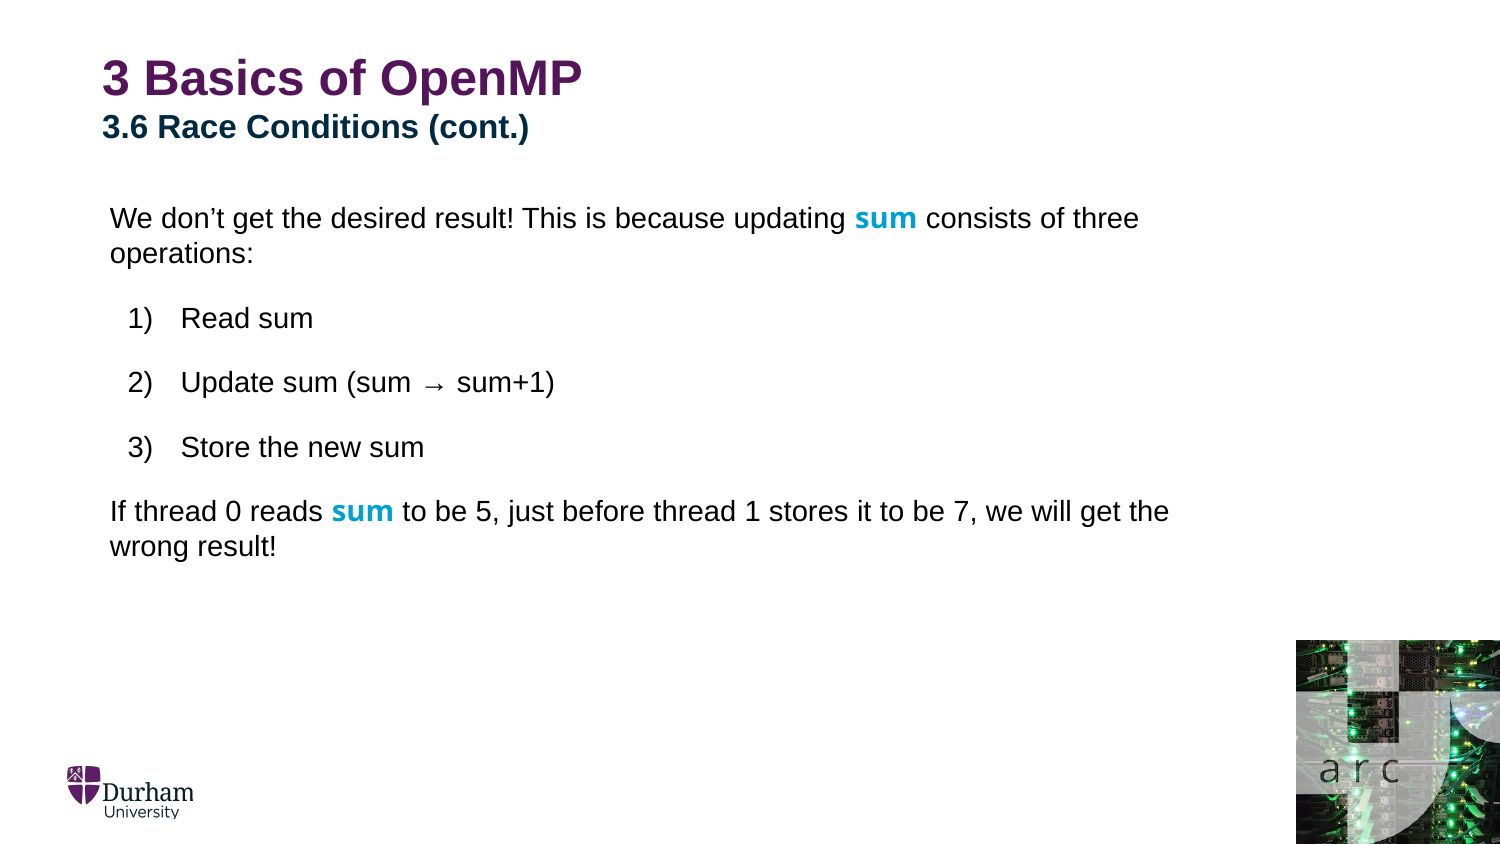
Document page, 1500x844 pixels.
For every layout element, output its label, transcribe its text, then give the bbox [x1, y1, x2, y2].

title 3 Basics of OpenMP 3.6 Race Conditions (cont.) [101, 45, 1399, 187]
picture [67, 766, 193, 819]
picture [1296, 640, 1500, 844]
list We don’t get the desired result! This is because updating sum consists of three operations: Read sum Update sum (sum → sum+1) Store the new sum If thread 0 reads sum to be 5, just before thread 1 stores it to be 7, we will get the wrong result! [109, 199, 1242, 702]
